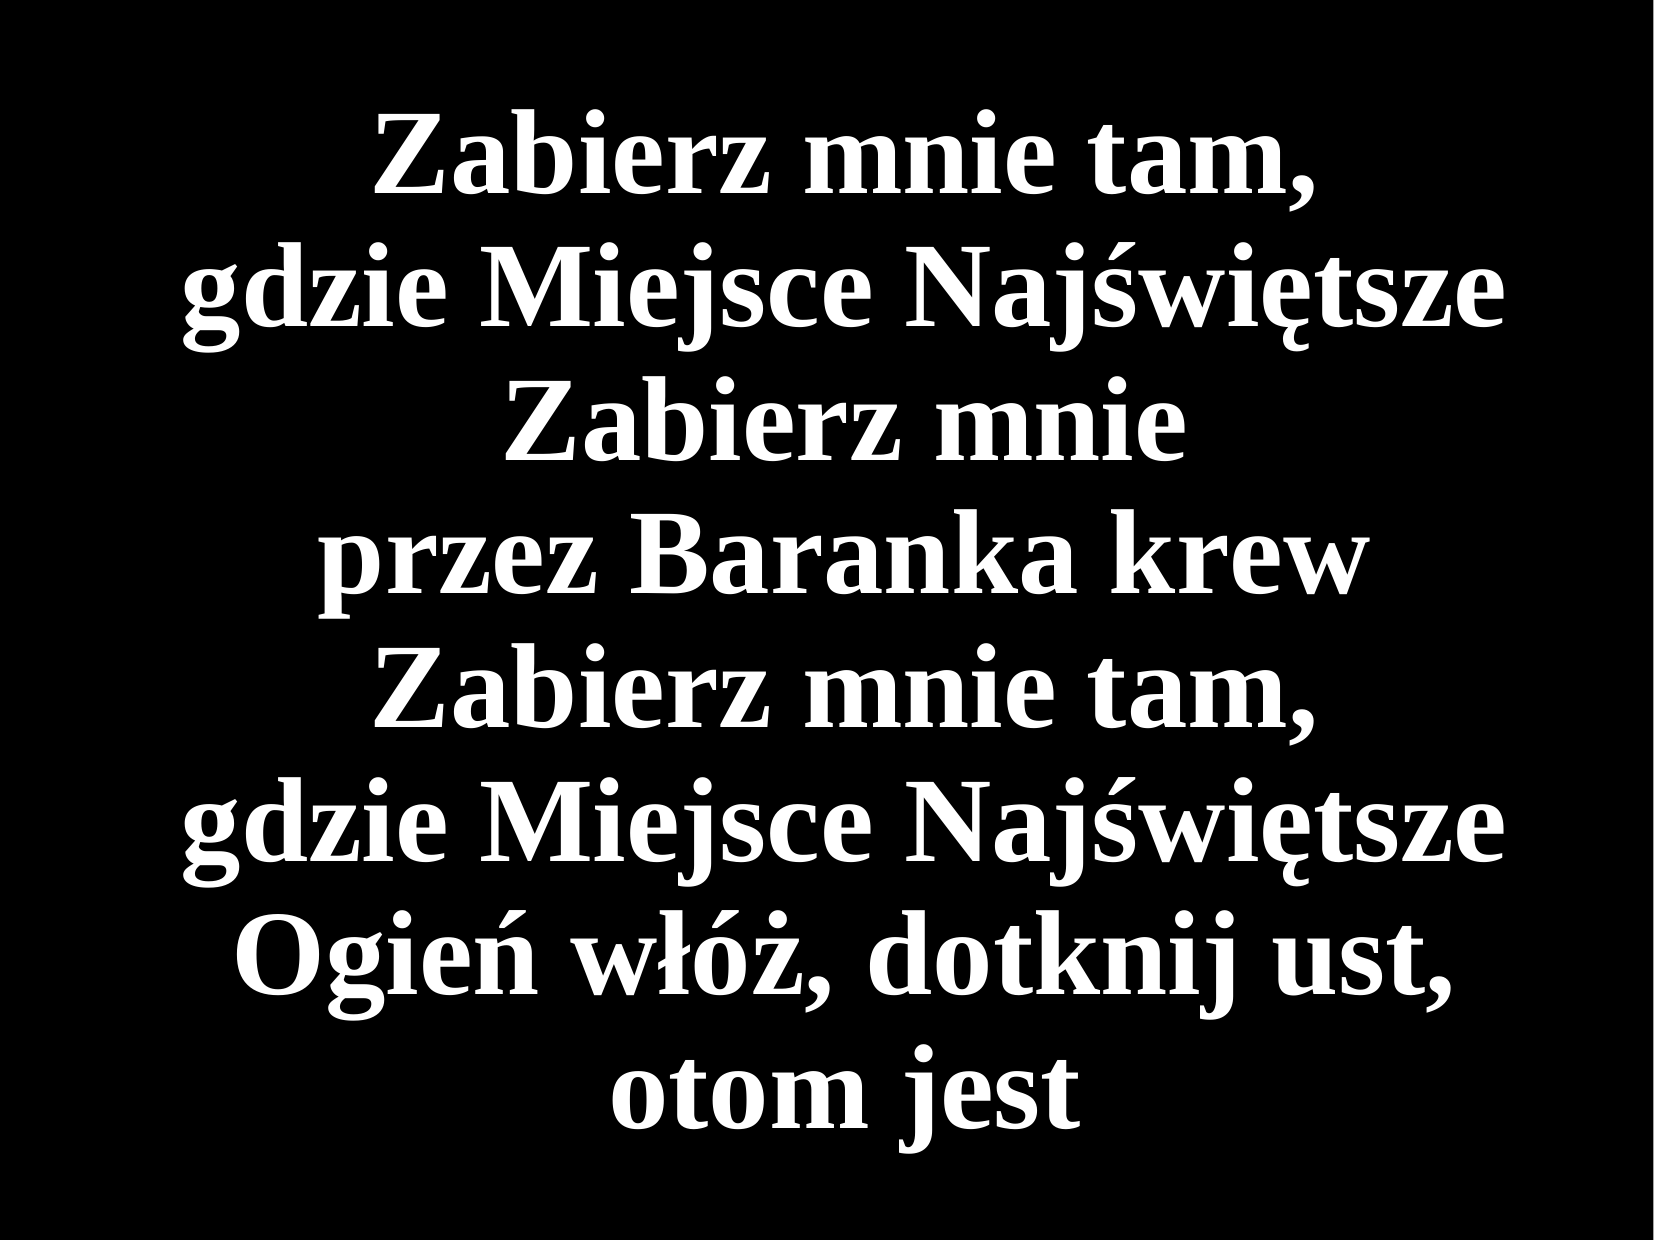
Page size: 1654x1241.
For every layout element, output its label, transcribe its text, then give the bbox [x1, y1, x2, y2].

subtitle Zabierz mnie tam, gdzie Miejsce Najświętsze Zabierz mnie przez Baranka krew Zabierz mnie tam, gdzie Miejsce Najświętsze Ogień włóż, dotknij ust, otom jest [0, 0, 1654, 1241]
